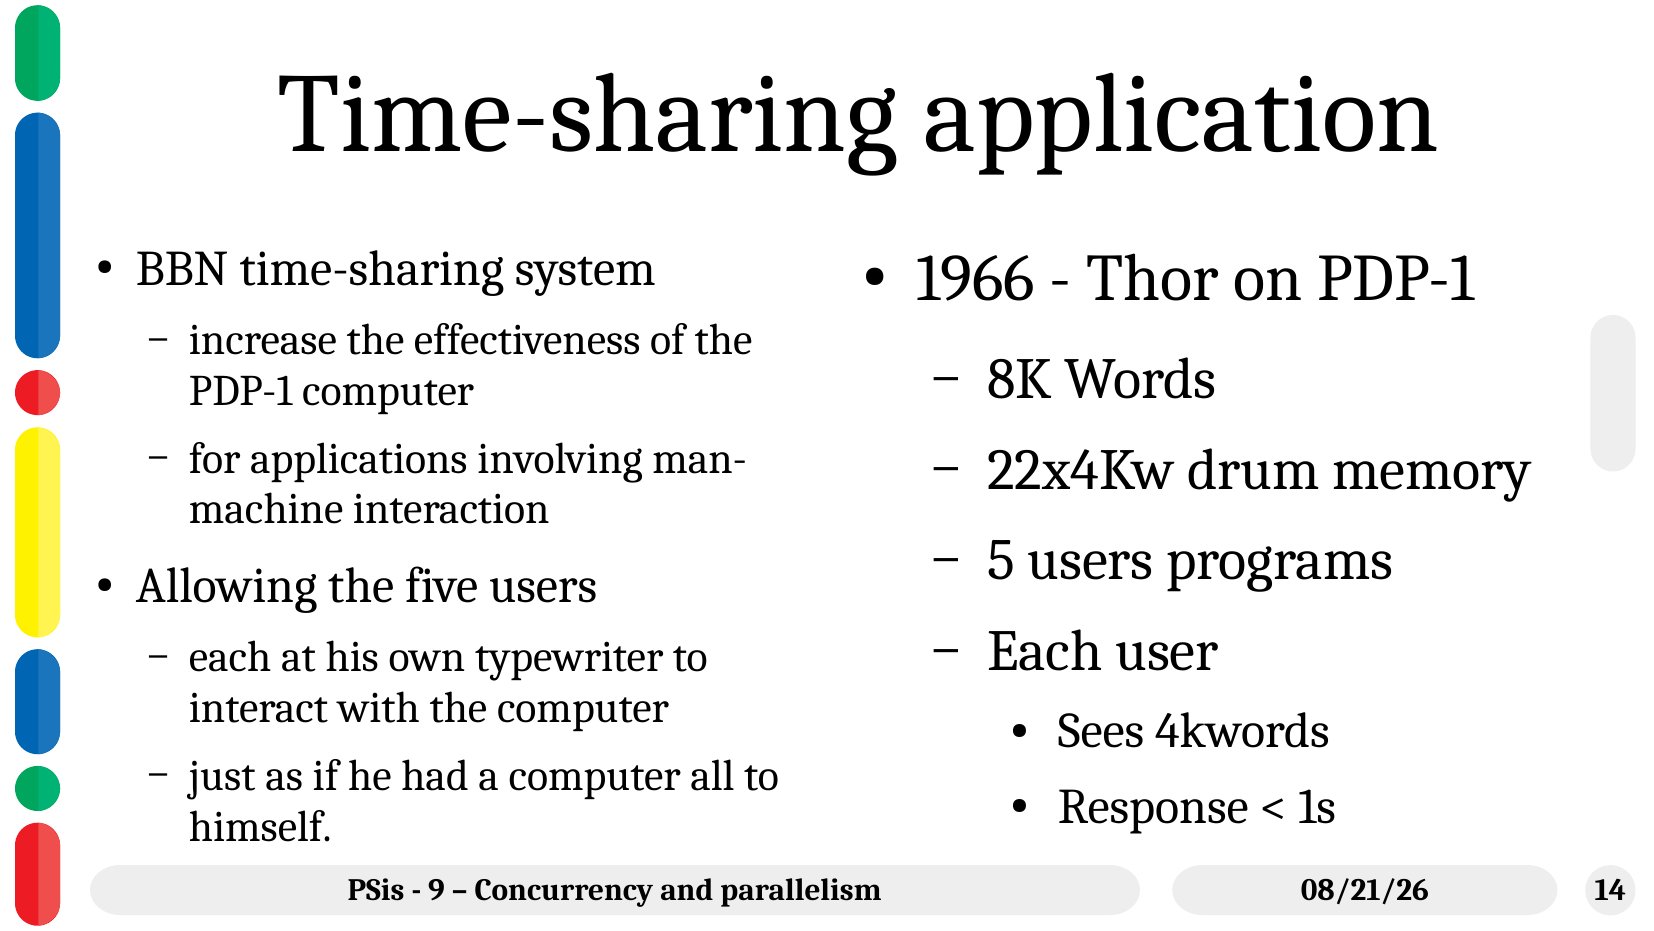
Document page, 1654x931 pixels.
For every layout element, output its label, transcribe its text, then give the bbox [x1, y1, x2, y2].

title Time-sharing application [82, 37, 1636, 193]
list 1966 - Thor on PDP-1 8K Words 22x4Kw drum memory 5 users programs Each user Sees 4kwords Response < 1s [845, 240, 1572, 866]
list BBN time-sharing system increase the effectiveness of the PDP-1 computer for applications involving man-machine interaction Allowing the five users each at his own typewriter to interact with the computer just as if he had a computer all to himself. [82, 240, 809, 866]
